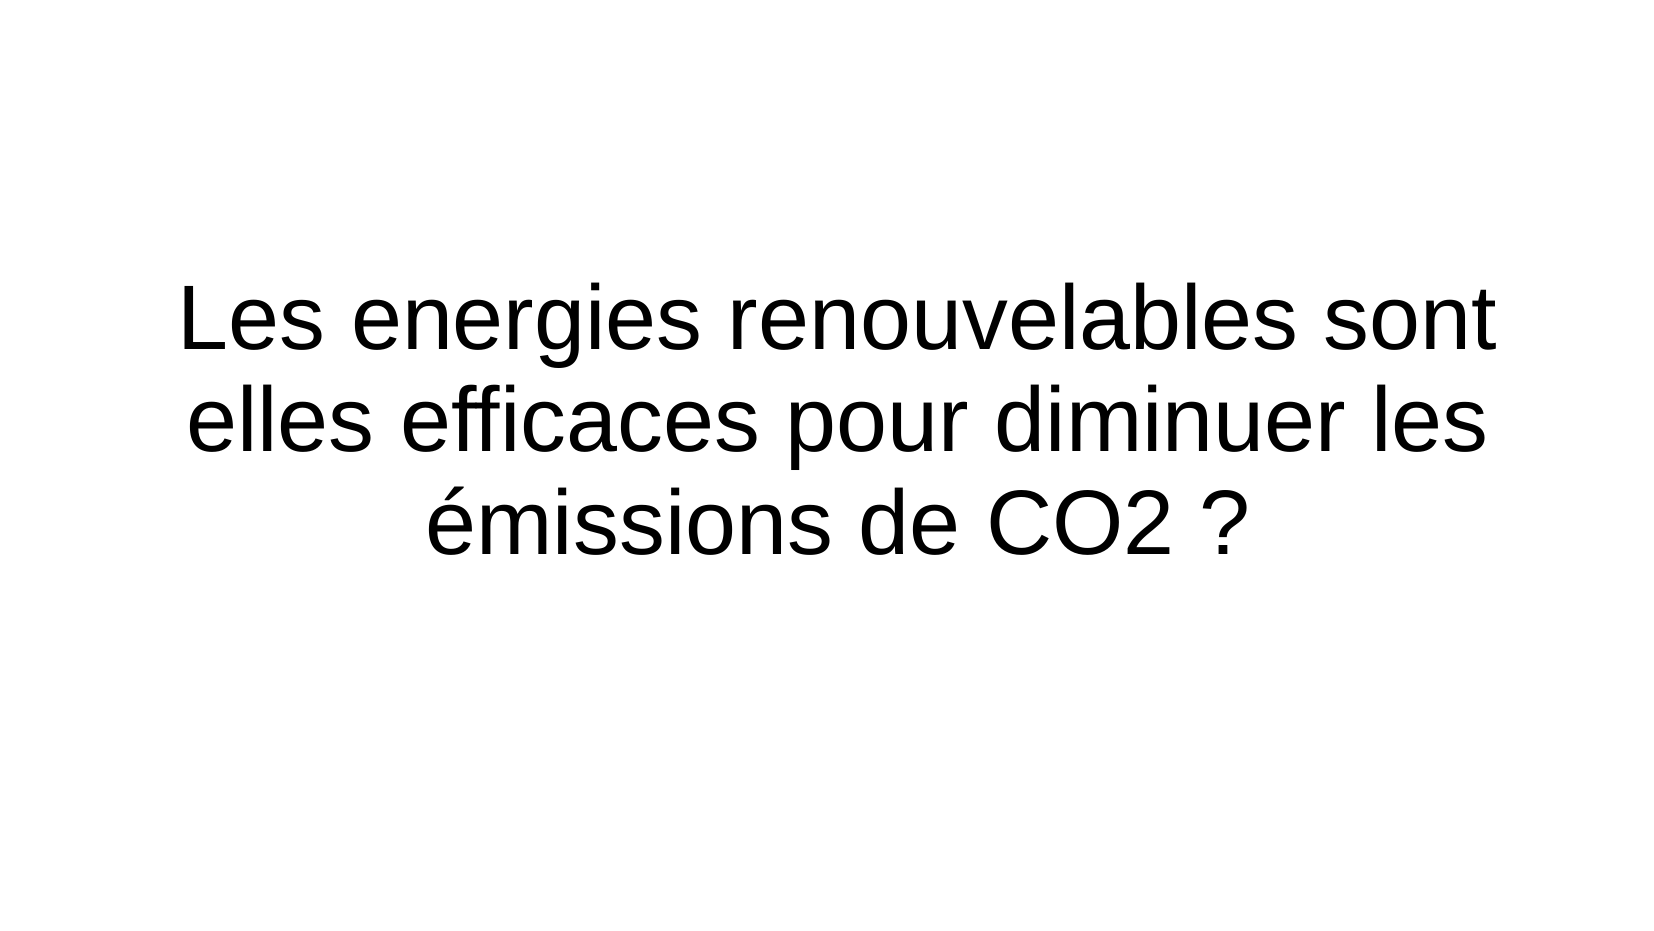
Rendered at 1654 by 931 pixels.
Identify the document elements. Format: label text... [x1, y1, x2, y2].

title Les energies renouvelables sont elles efficaces pour diminuer les émissions de CO2 ? [94, 266, 1583, 574]
